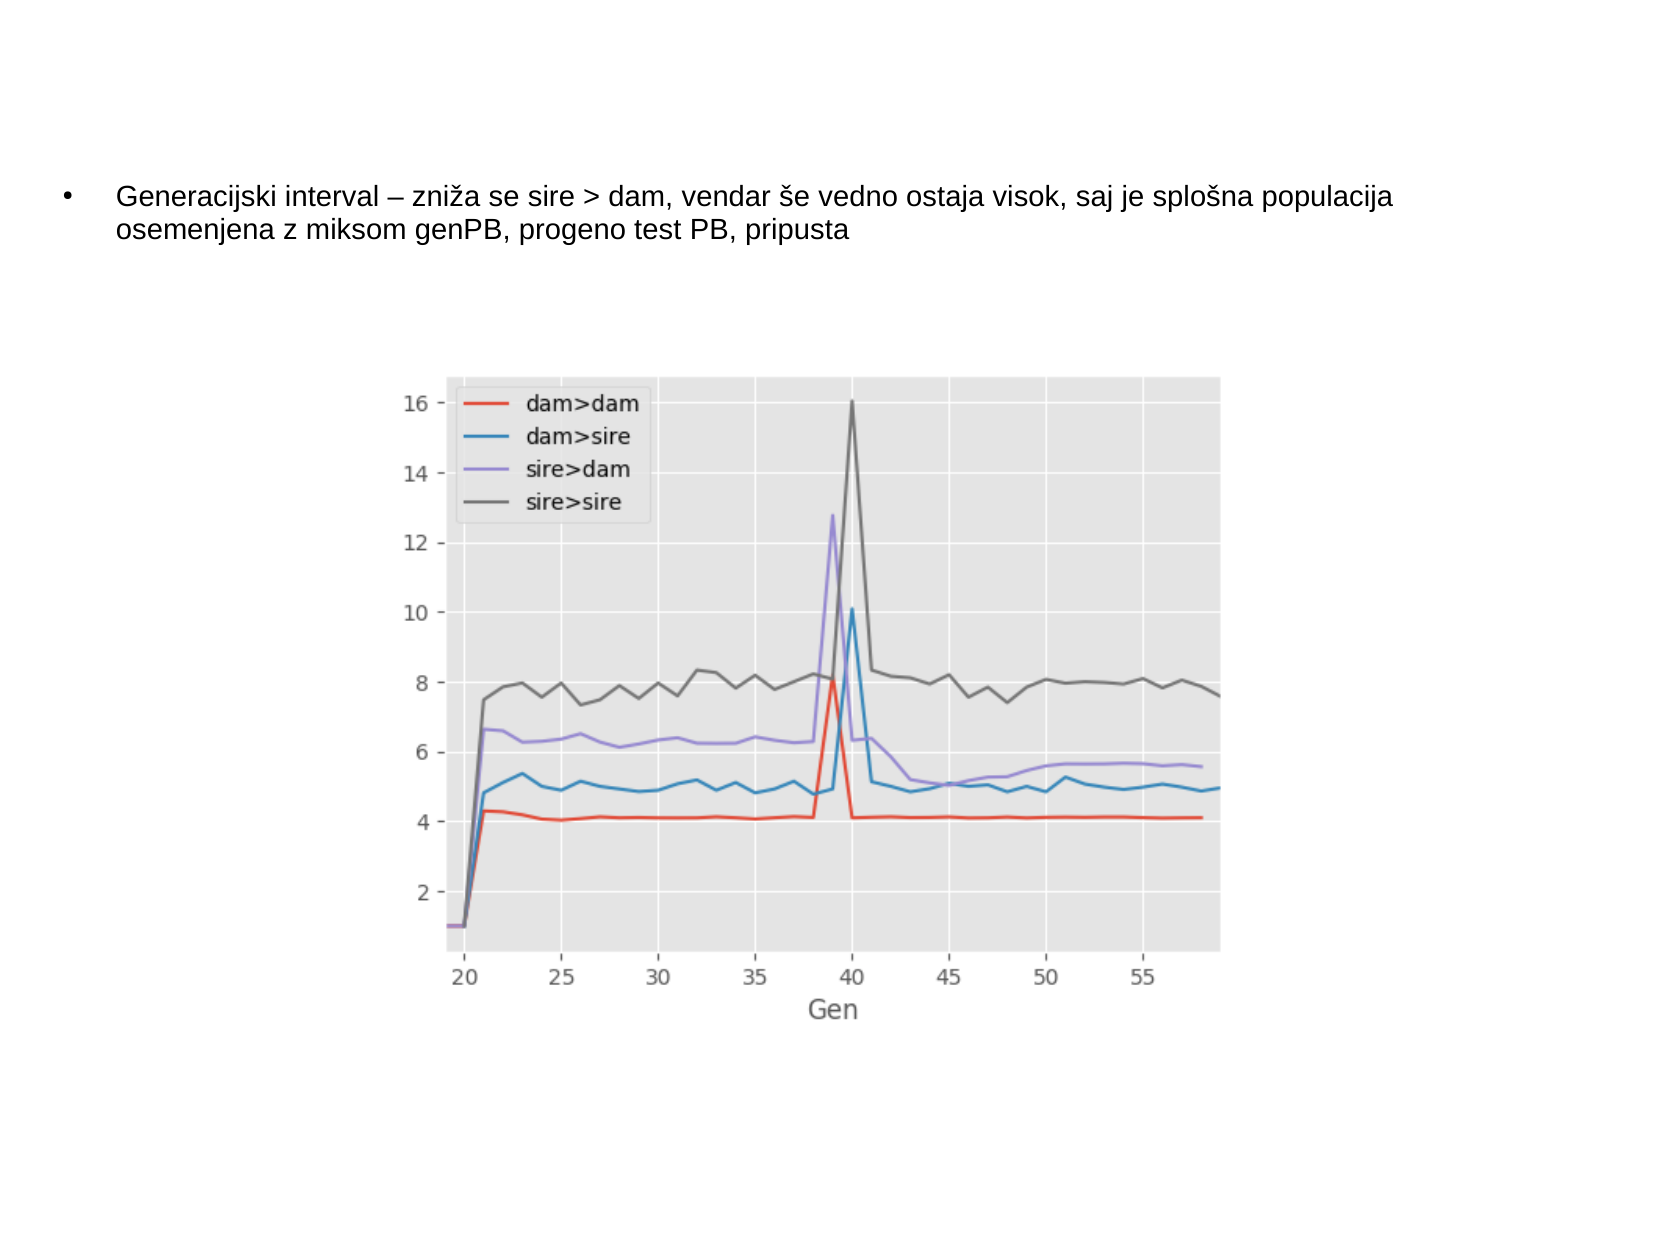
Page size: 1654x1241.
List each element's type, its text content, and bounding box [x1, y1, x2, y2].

picture [320, 285, 1321, 1036]
list Generacijski interval – zniža se sire > dam, vendar še vedno ostaja visok, saj je splošna populacija osemenjena z miksom genPB, progeno test PB, pripusta [45, 180, 1534, 900]
